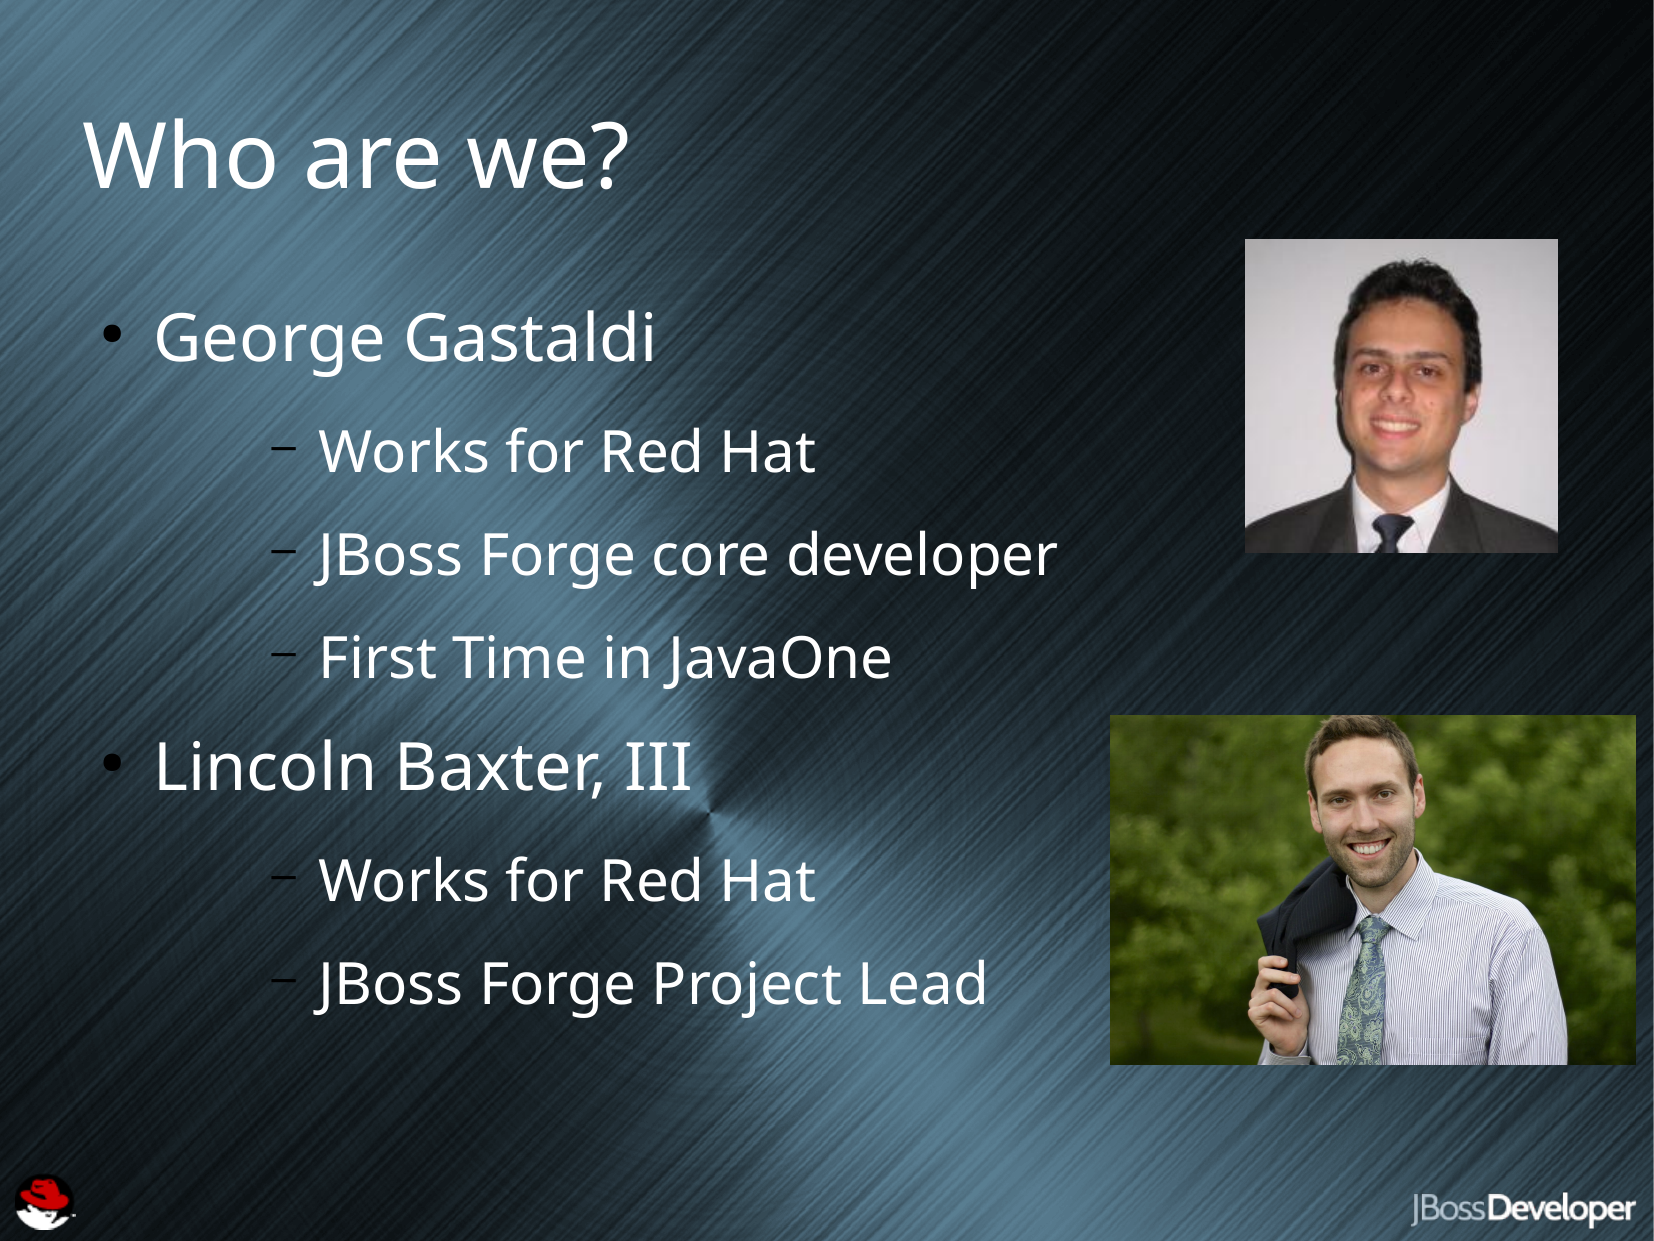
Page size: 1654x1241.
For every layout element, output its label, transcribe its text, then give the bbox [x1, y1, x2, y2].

title Who are we? [82, 49, 1571, 257]
list George Gastaldi Works for Red Hat JBoss Forge core developer First Time in JavaOne Lincoln Baxter, III Works for Red Hat JBoss Forge Project Lead [82, 290, 1571, 1109]
picture [0, 0, 1654, 1241]
